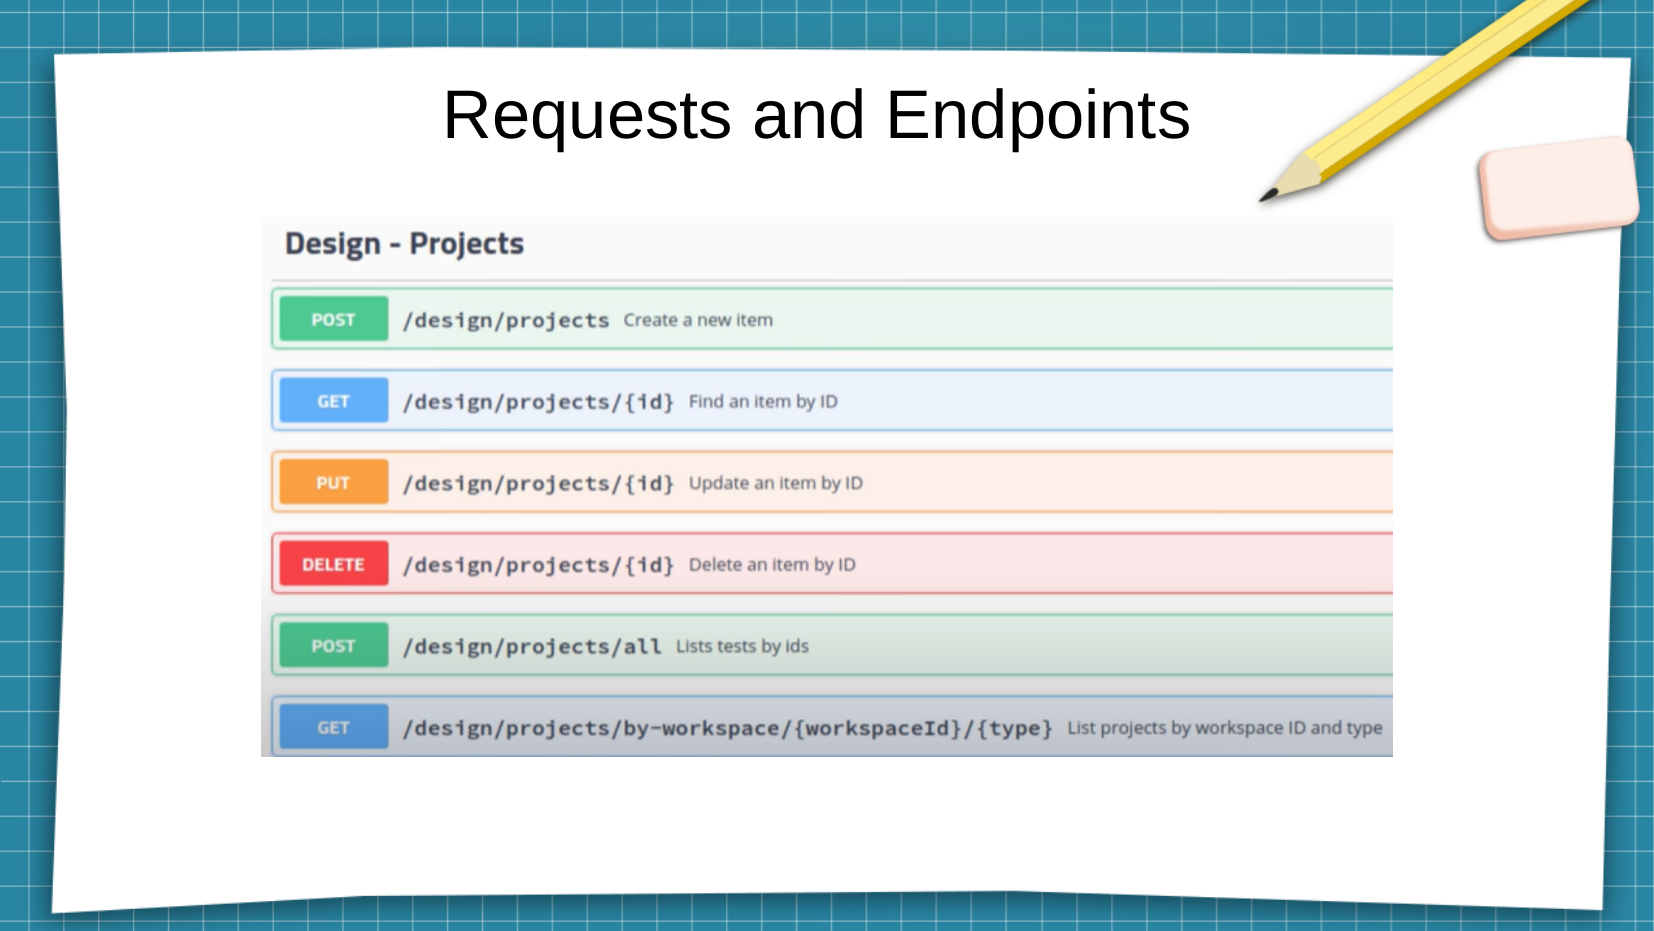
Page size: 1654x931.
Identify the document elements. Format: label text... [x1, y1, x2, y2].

title Requests and Endpoints [82, 37, 1571, 193]
picture [0, 0, 1654, 931]
